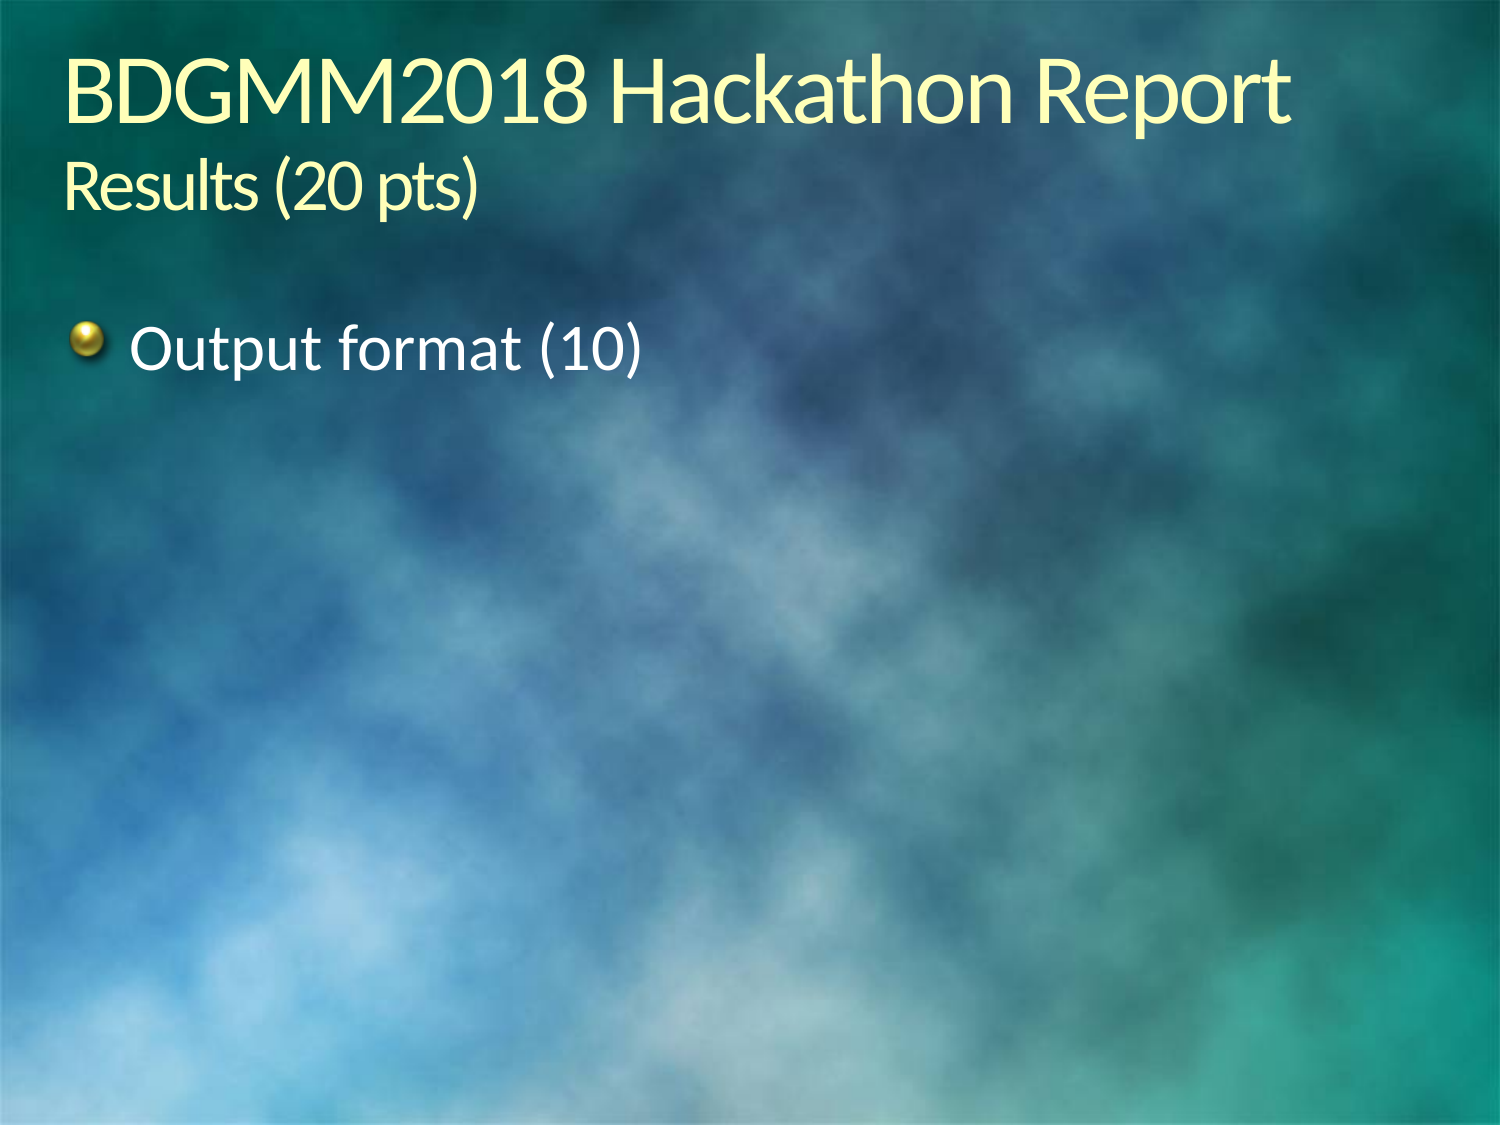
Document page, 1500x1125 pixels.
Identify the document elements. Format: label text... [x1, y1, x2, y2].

picture [0, 0, 1500, 1125]
list Output format (10) [64, 312, 1440, 863]
title BDGMM2018 Hackathon Report Results (20 pts) [62, 37, 1438, 229]
